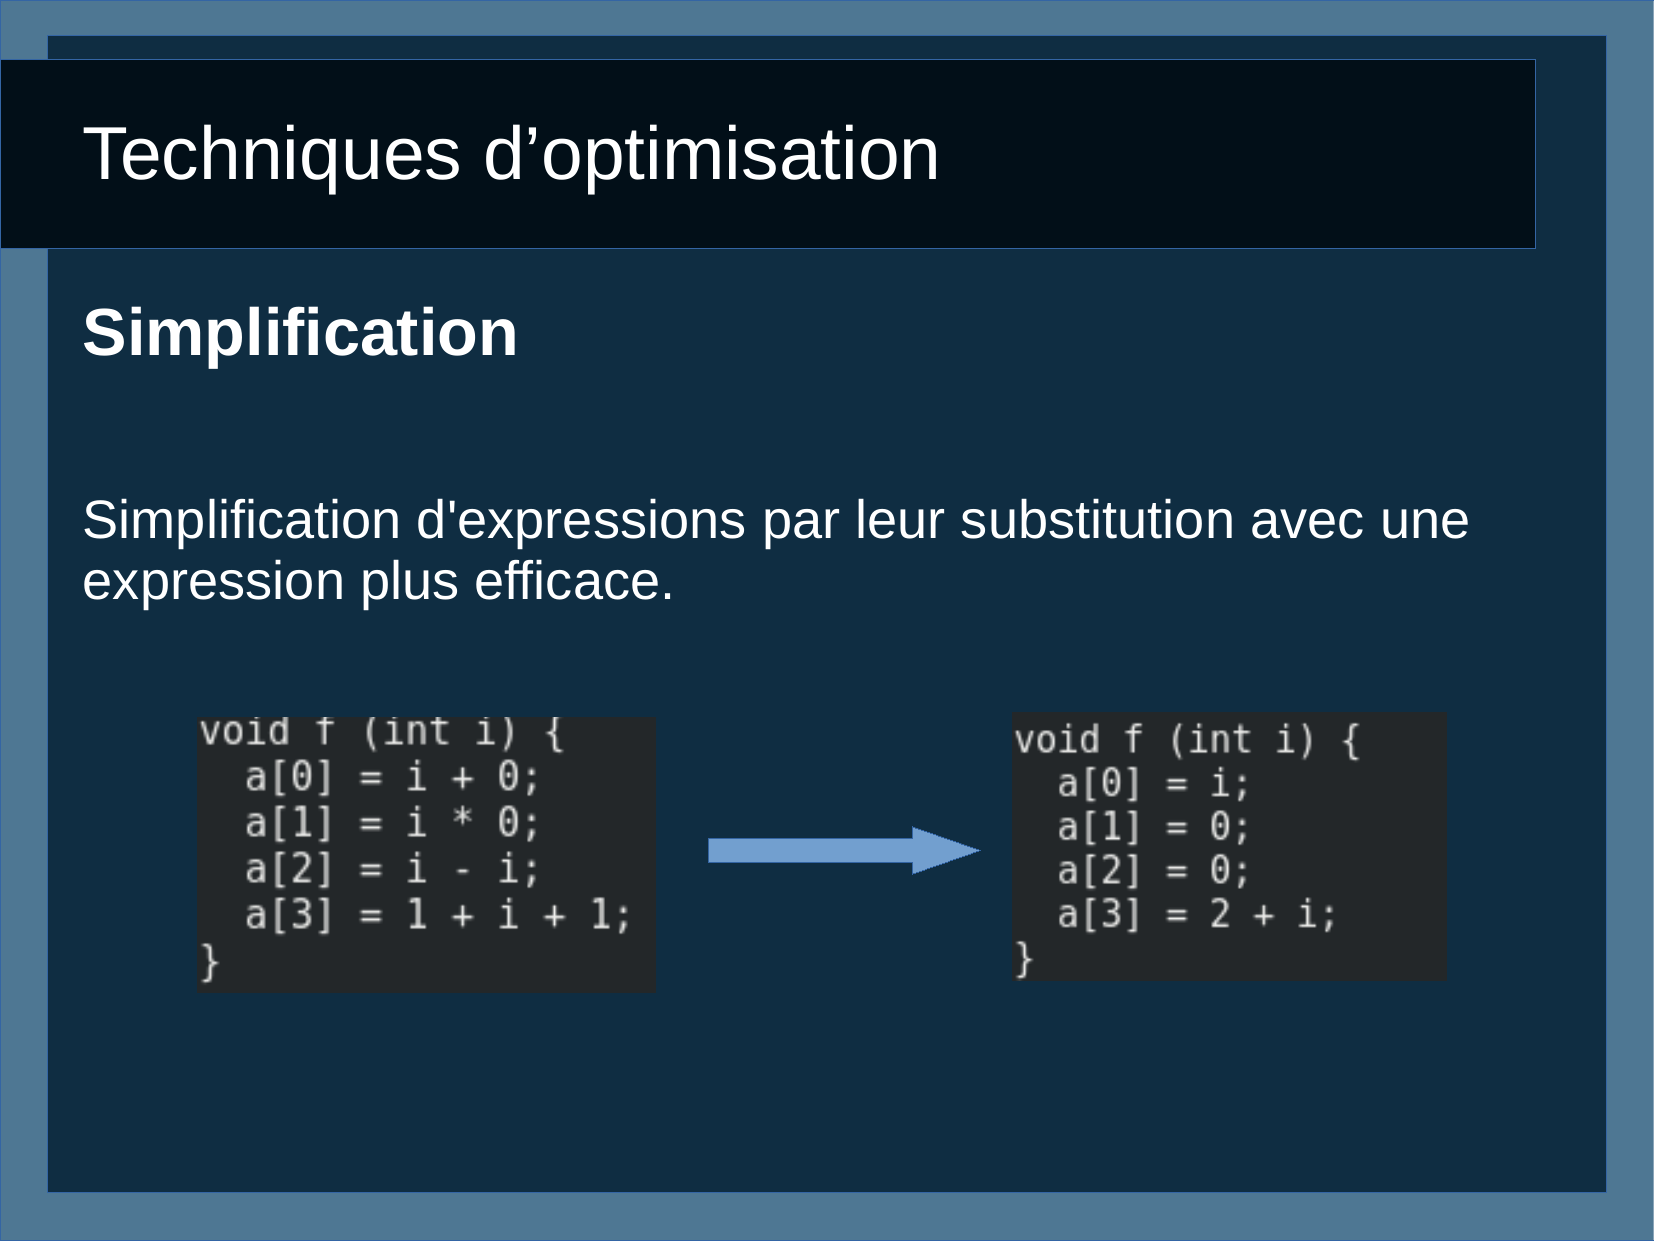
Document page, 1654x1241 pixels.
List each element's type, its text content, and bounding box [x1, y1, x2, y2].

text_box [708, 826, 981, 875]
list Simplification Simplification d'expressions par leur substitution avec une expression plus efficace. [82, 295, 1571, 1015]
picture [197, 717, 656, 993]
title Techniques d’optimisation [82, 94, 1264, 213]
picture [1012, 712, 1447, 981]
